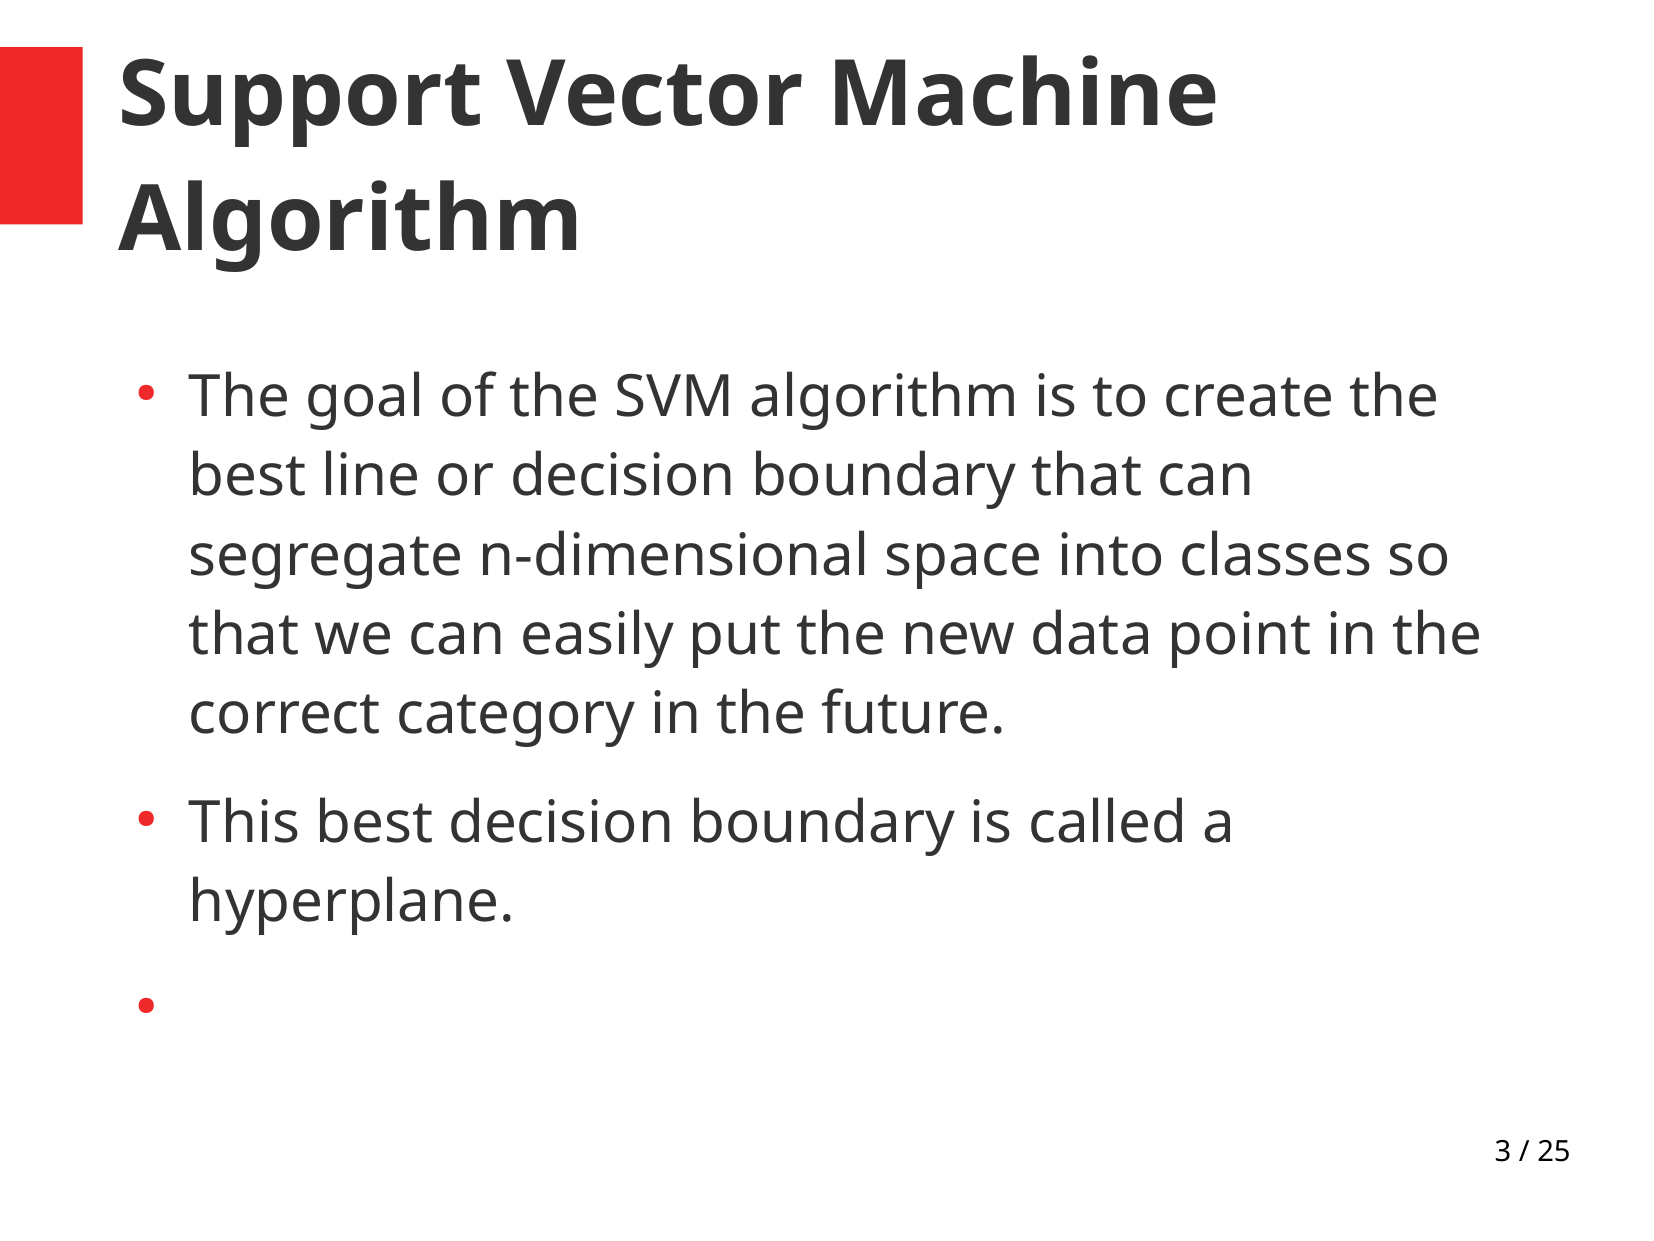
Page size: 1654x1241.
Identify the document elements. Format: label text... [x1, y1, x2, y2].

list The goal of the SVM algorithm is to create the best line or decision boundary that can segregate n-dimensional space into classes so that we can easily put the new data point in the correct category in the future. This best decision boundary is called a hyperplane. [118, 354, 1536, 1074]
title Support Vector Machine Algorithm [118, 28, 1571, 278]
